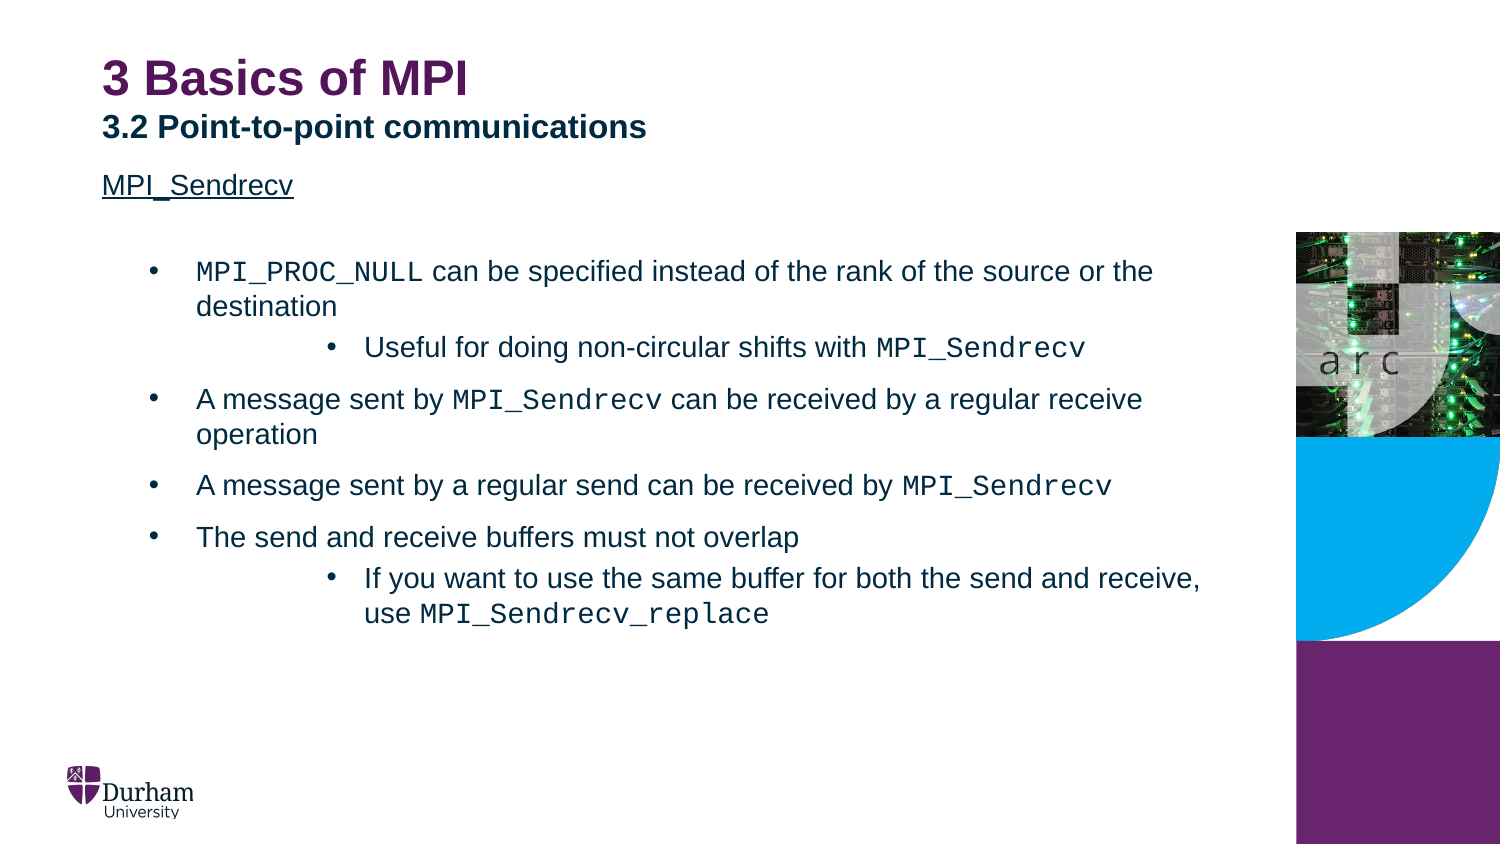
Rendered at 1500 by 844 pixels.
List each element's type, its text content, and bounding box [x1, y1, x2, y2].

picture [67, 766, 193, 819]
list MPI_Sendrecv MPI_PROC_NULL can be specified instead of the rank of the source or the destination Useful for doing non-circular shifts with MPI_Sendrecv A message sent by MPI_Sendrecv can be received by a regular receive operation A message sent by a regular send can be received by MPI_Sendrecv The send and receive buffers must not overlap If you want to use the same buffer for both the send and receive, use MPI_Sendrecv_replace [101, 166, 1215, 751]
picture [1296, 232, 1500, 436]
picture [1332, 467, 1500, 640]
text_box [1296, 640, 1500, 844]
title 3 Basics of MPI 3.2 Point-to-point communications [101, 45, 1399, 187]
